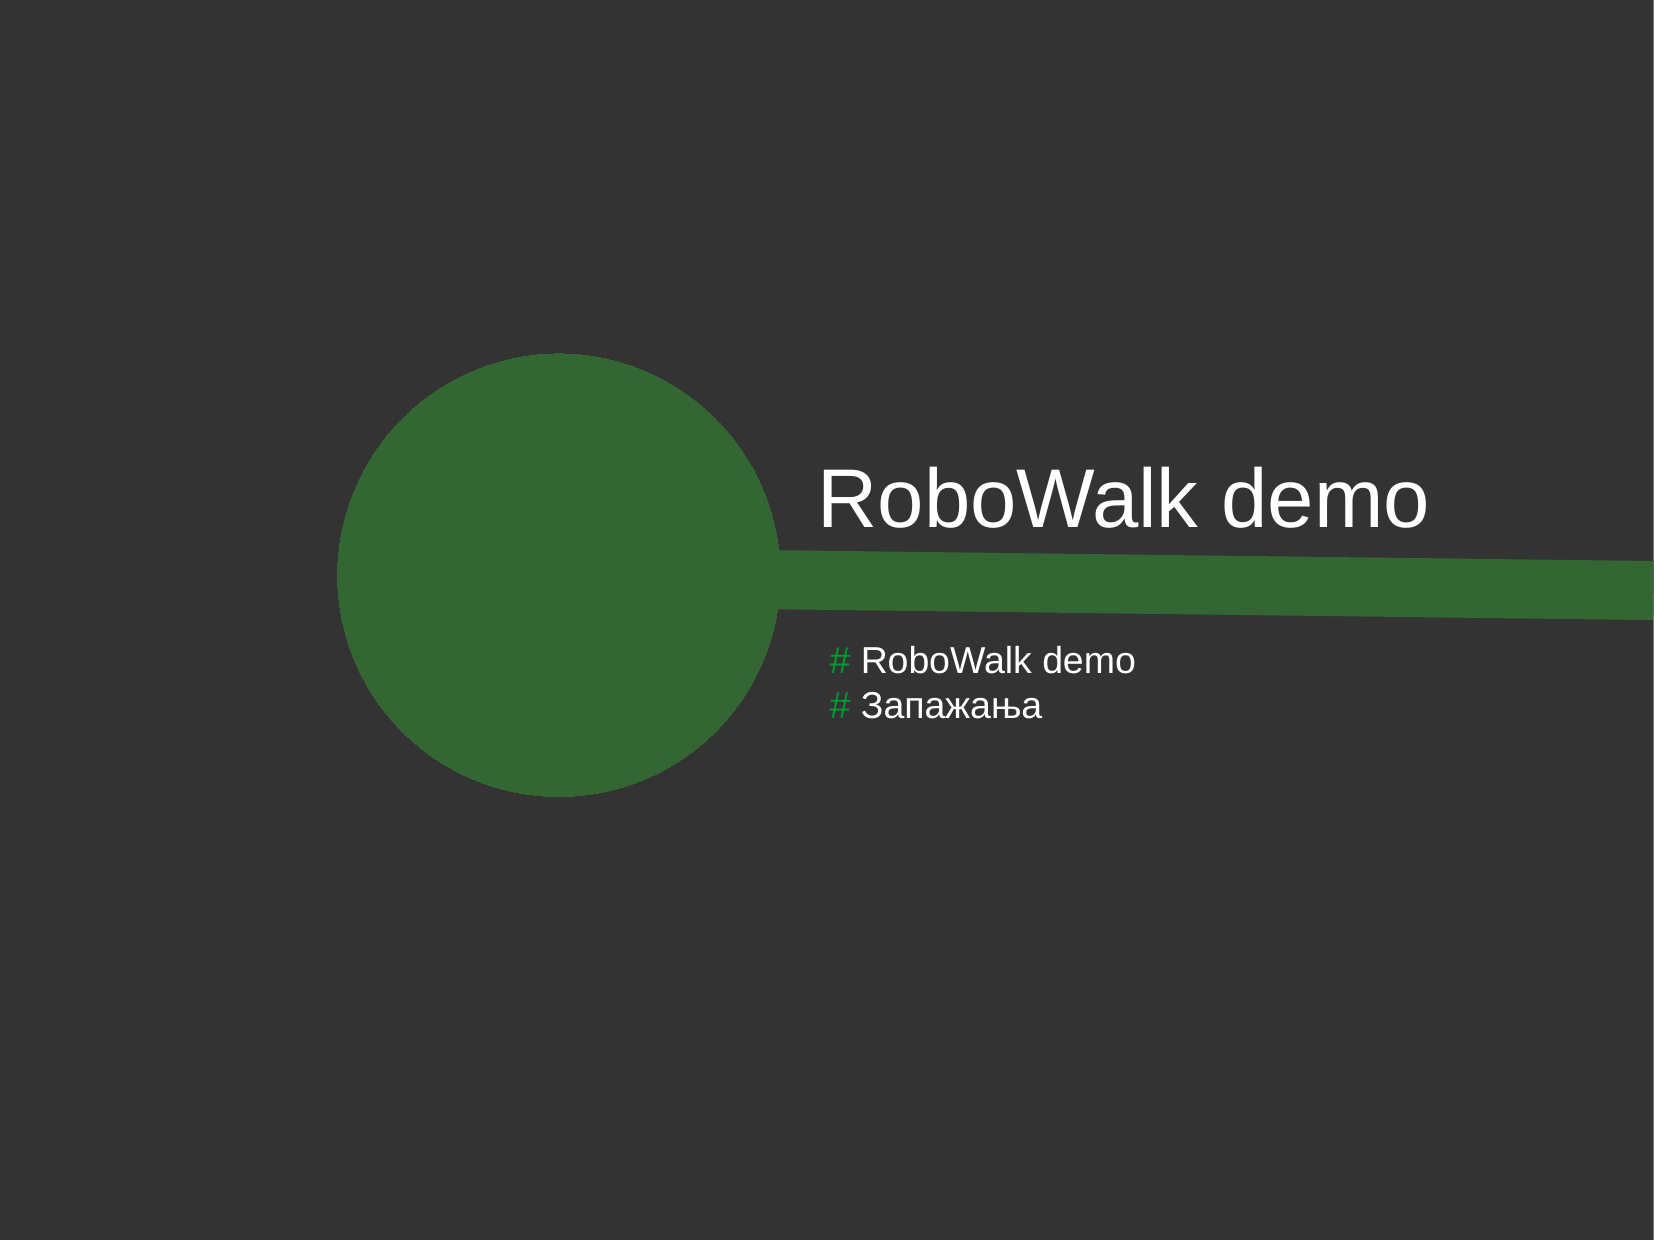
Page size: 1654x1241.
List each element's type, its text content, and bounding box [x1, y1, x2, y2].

text_box # RoboWalk demo # Запажања [814, 628, 1607, 718]
text_box [337, 353, 781, 797]
text_box RoboWalk demo [803, 437, 1641, 544]
